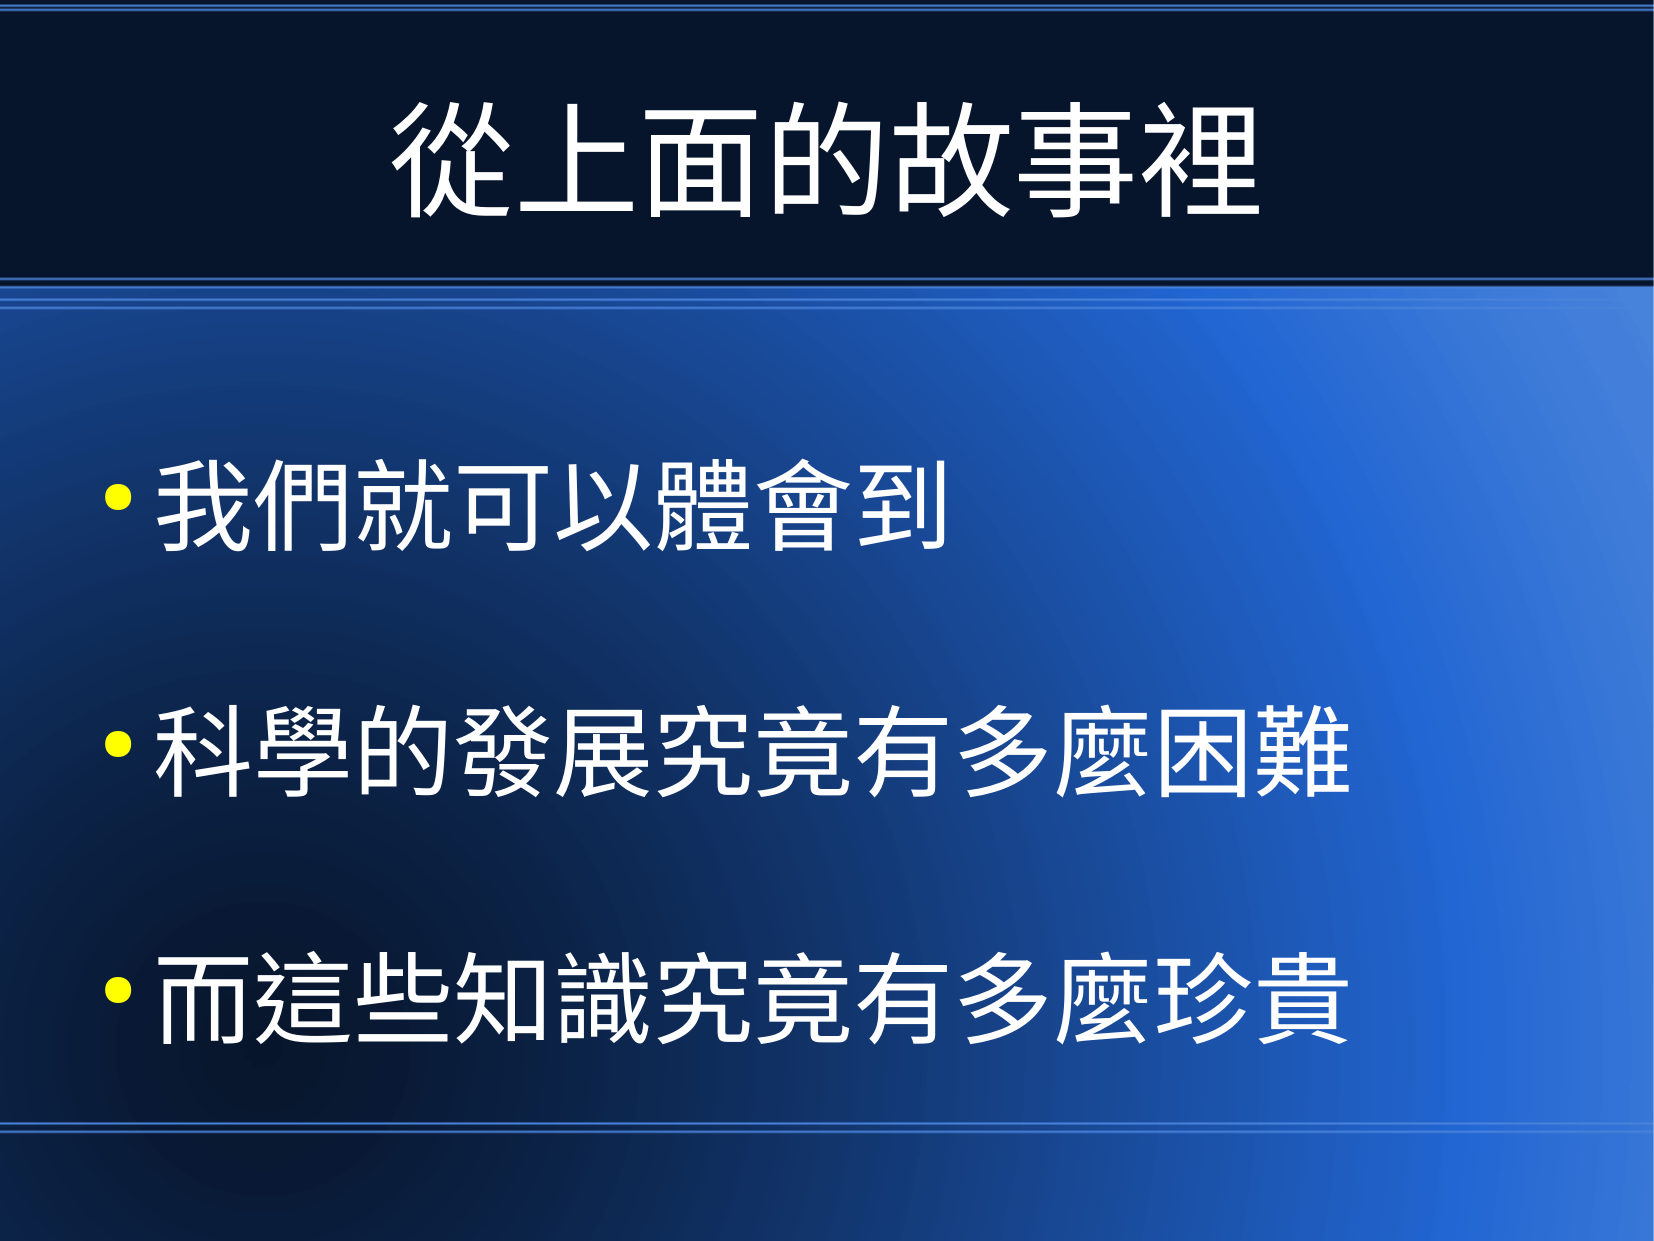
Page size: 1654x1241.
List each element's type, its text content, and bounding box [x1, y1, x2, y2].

title 從上面的故事裡 [82, 49, 1571, 257]
list 我們就可以體會到 科學的發展究竟有多麼困難 而這些知識究竟有多麼珍貴 [82, 355, 1571, 1241]
picture [0, 0, 1654, 1241]
